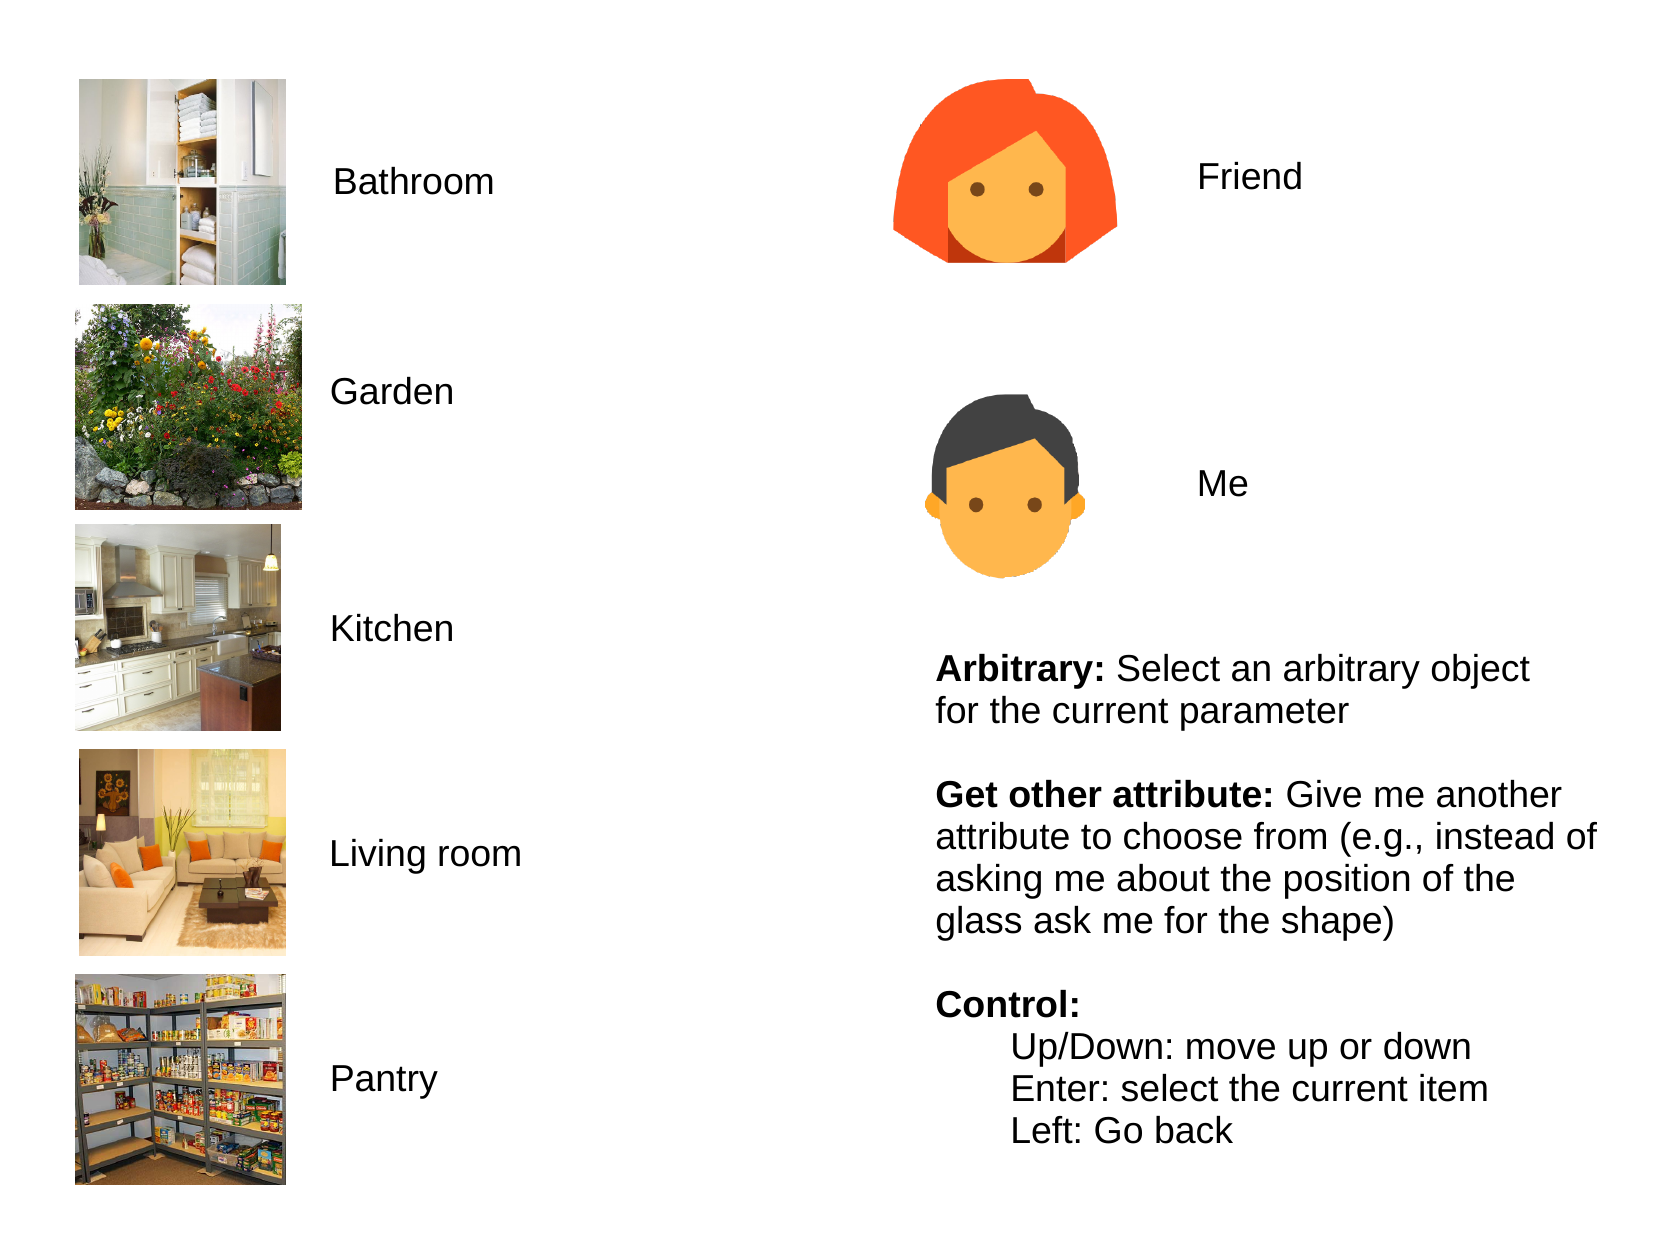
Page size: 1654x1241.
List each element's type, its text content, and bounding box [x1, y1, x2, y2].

text_box Living room [314, 825, 538, 882]
picture [75, 524, 281, 731]
text_box Garden [315, 363, 470, 421]
text_box Arbitrary: Select an arbitrary object for the current parameter Get other attribute: Give me another attribute to choose from (e.g., instead of asking me about the position of the glass ask me for the shape) Control: Up/Down: move up or down Enter: select the current item Left: Go back [920, 640, 1613, 1160]
text_box Friend [1182, 147, 1318, 205]
picture [79, 749, 286, 956]
picture [885, 383, 1126, 590]
text_box Me [1182, 454, 1264, 512]
text_box Bathroom [318, 153, 511, 211]
text_box Pantry [315, 1050, 453, 1107]
picture [75, 974, 286, 1186]
text_box Kitchen [315, 600, 470, 657]
picture [885, 69, 1124, 276]
picture [79, 79, 286, 286]
picture [75, 304, 302, 511]
